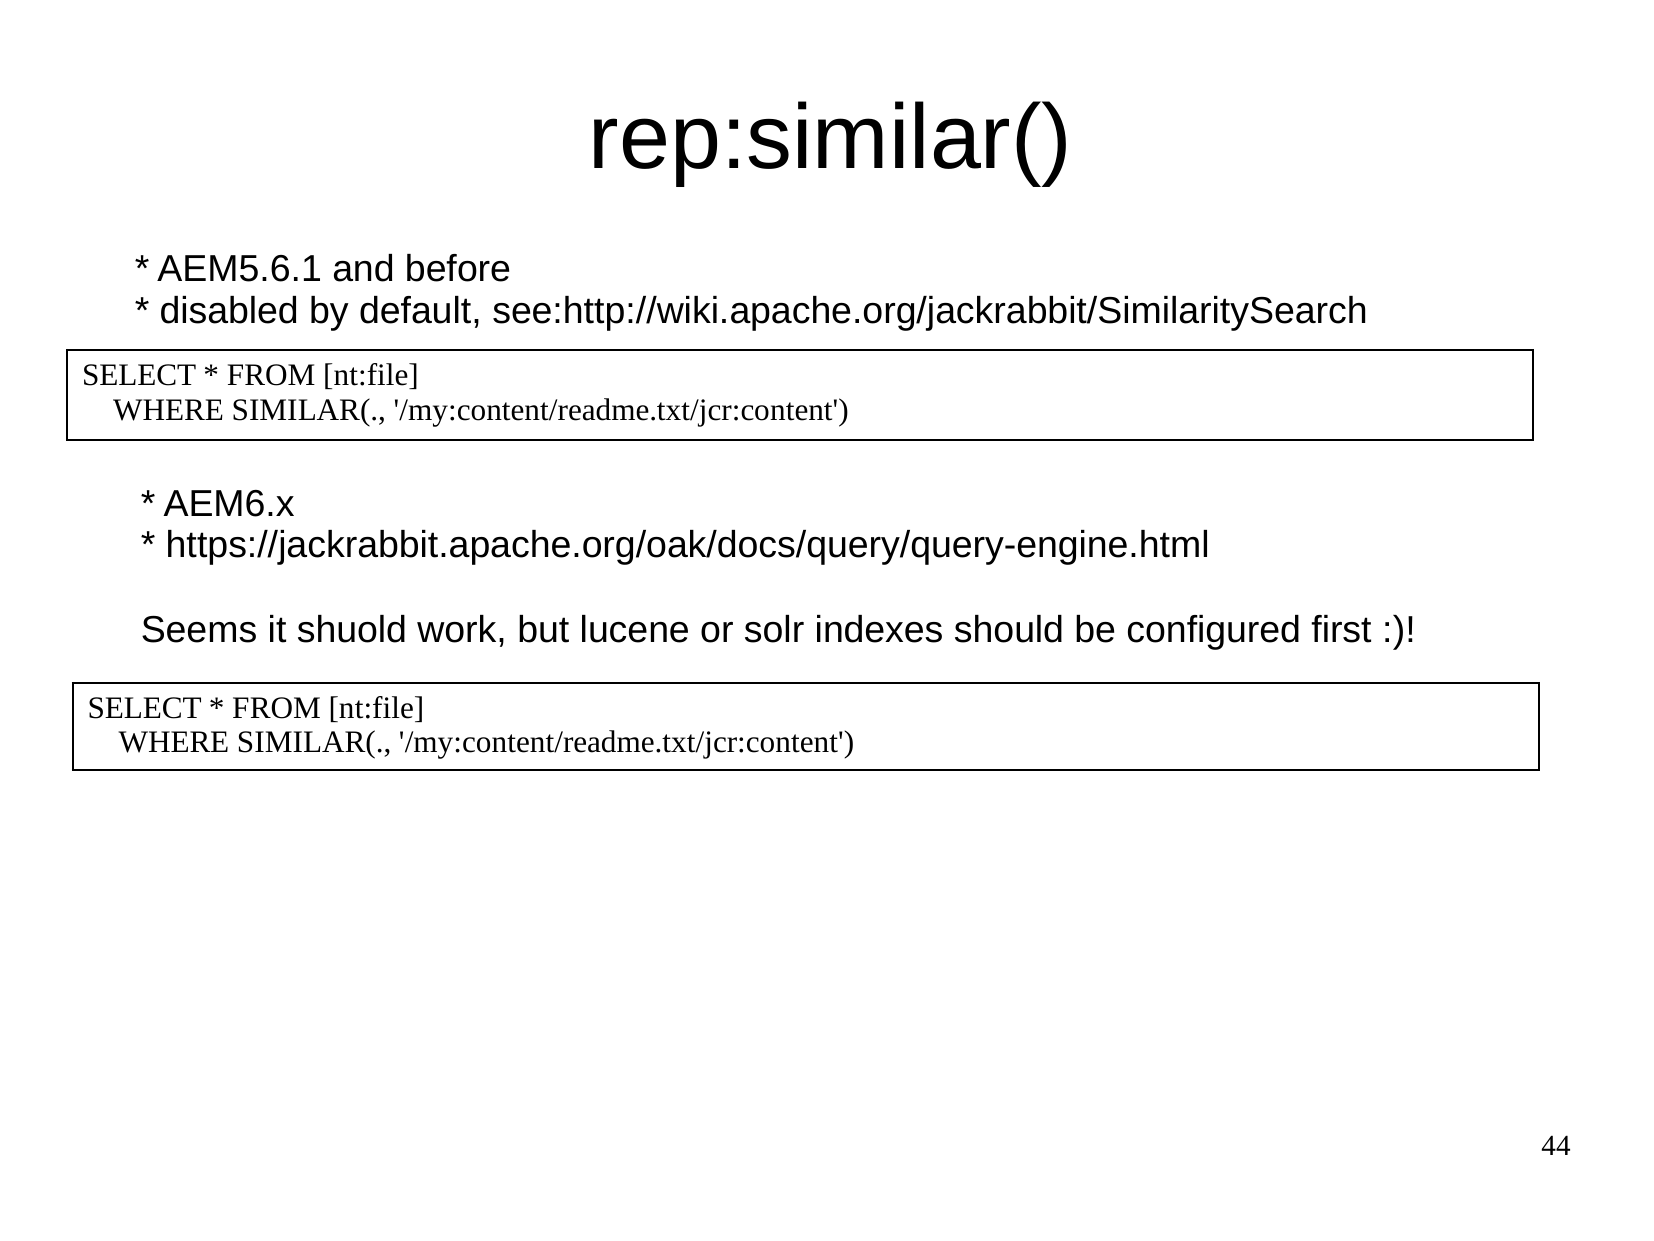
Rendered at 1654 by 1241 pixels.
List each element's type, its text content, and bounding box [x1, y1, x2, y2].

table_header SELECT * FROM [nt:file] WHERE SIMILAR(., '/my:content/readme.txt/jcr:content') [68, 351, 1532, 439]
title rep:similar() [86, 32, 1576, 241]
text_box * AEM5.6.1 and before * disabled by default, see:http://wiki.apache.org/jackrabbit/SimilaritySearch [120, 240, 1531, 339]
text_box * AEM6.x * https://jackrabbit.apache.org/oak/docs/query/query-engine.html Seems it shuold work, but lucene or solr indexes should be configured first :)! [126, 474, 1537, 700]
table_header SELECT * FROM [nt:file] WHERE SIMILAR(., '/my:content/readme.txt/jcr:content') [74, 684, 1538, 769]
